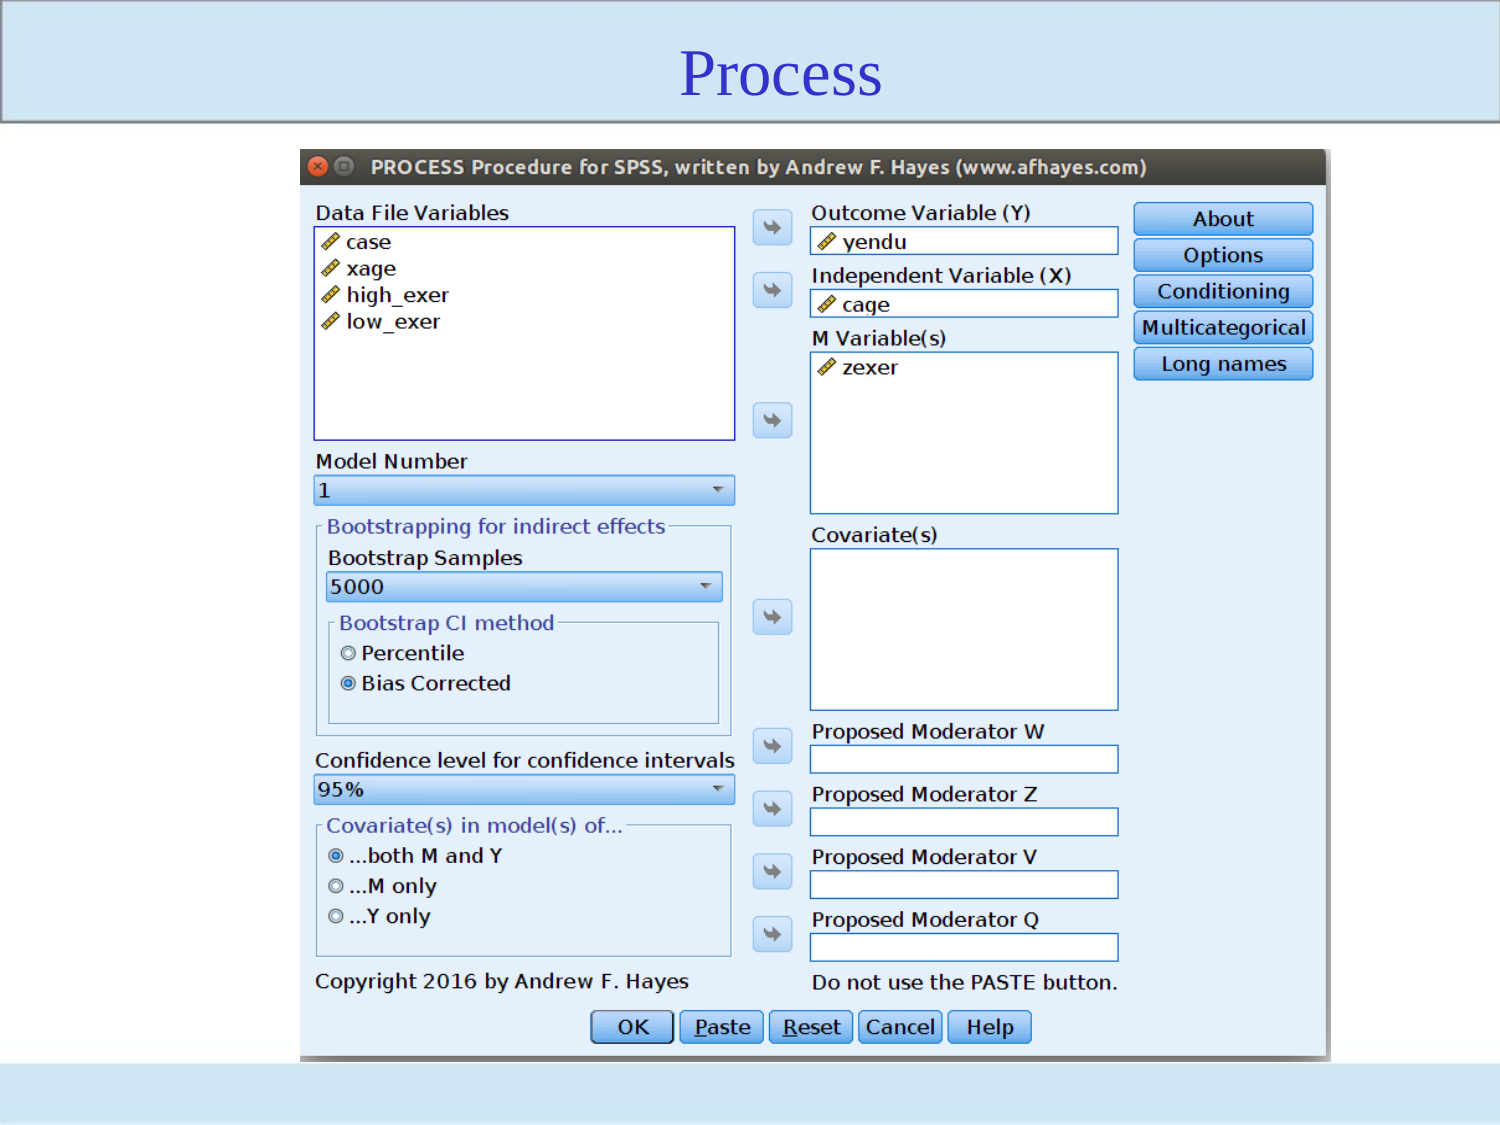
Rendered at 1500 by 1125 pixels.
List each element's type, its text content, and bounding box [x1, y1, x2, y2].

title Process [249, 21, 1313, 117]
picture [0, 0, 1500, 1125]
